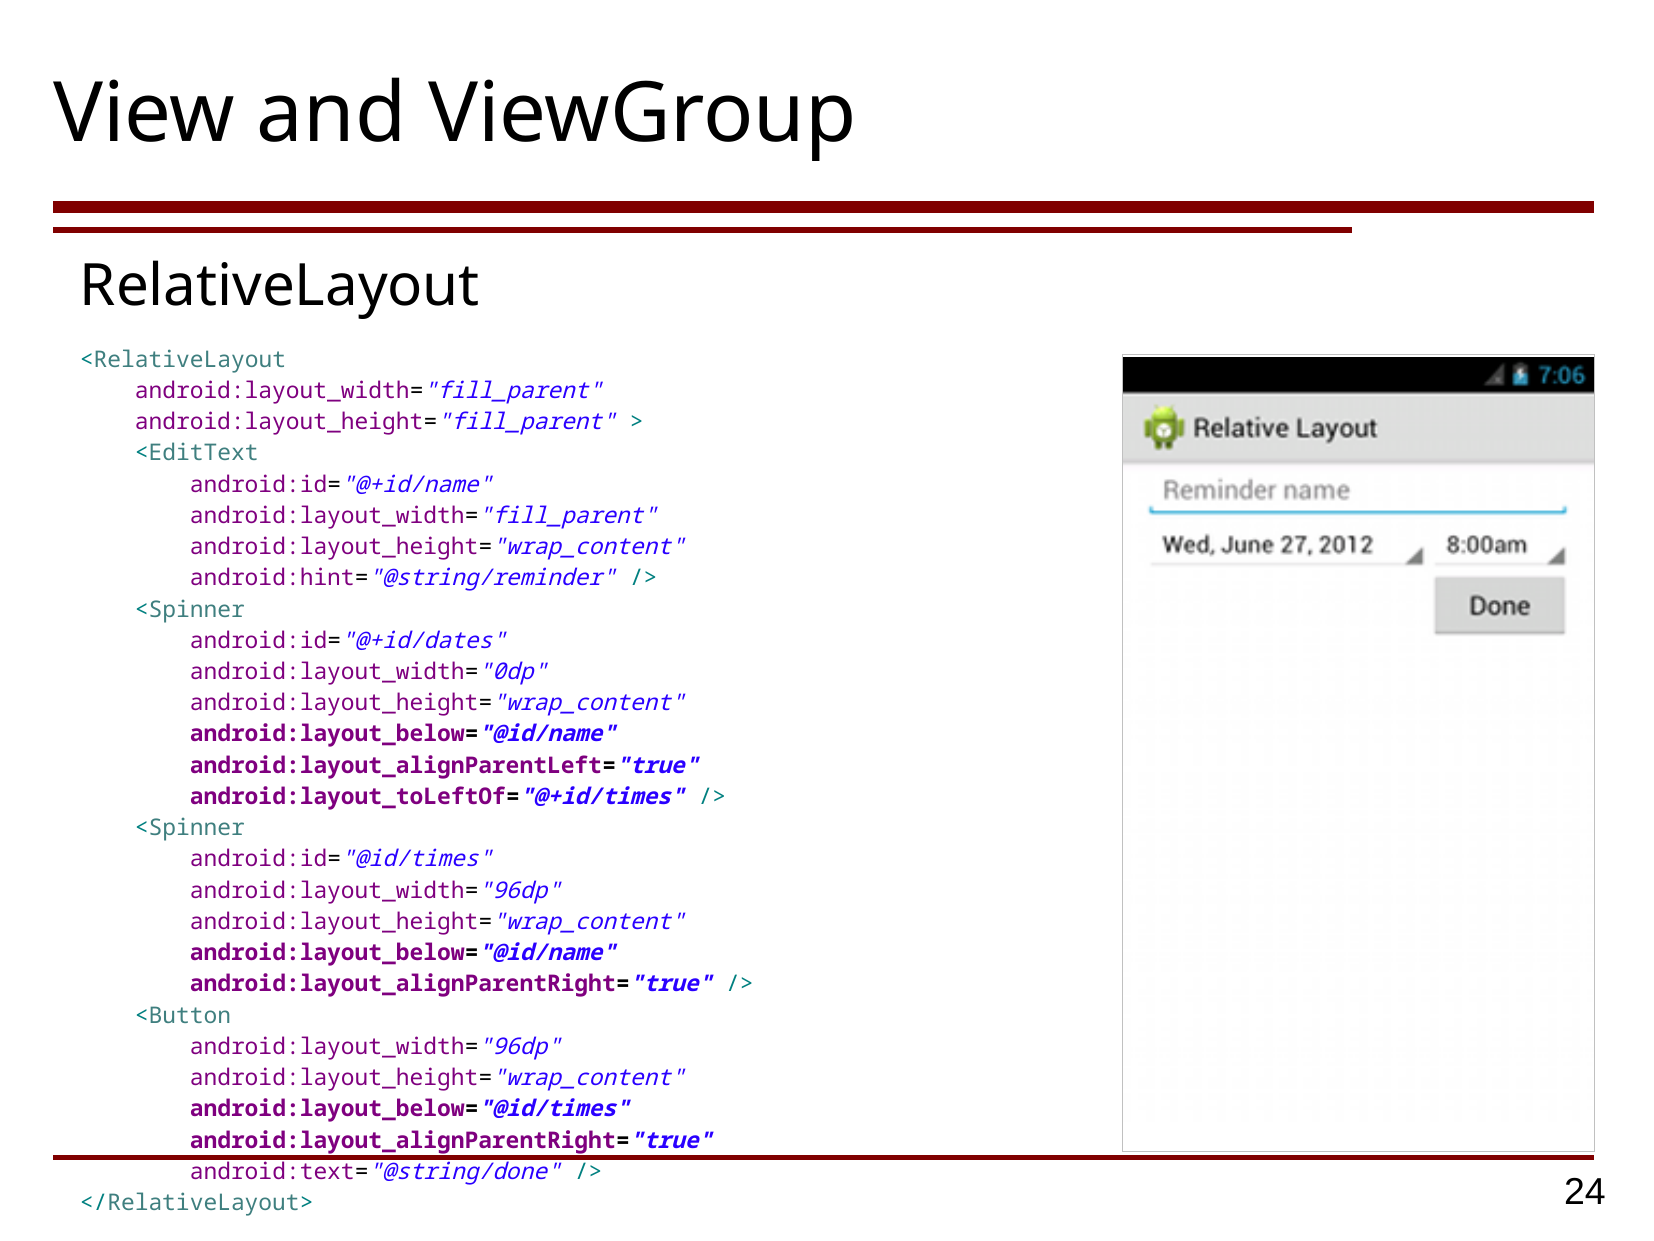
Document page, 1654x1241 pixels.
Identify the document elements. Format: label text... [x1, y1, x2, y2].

text_box RelativeLayout <RelativeLayout android:layout_width="fill_parent" android:layout_height="fill_parent" > <EditText android:id="@+id/name" android:layout_width="fill_parent" android:layout_height="wrap_content" android:hint="@string/reminder" /> <Spinner android:id="@+id/dates" android:layout_width="0dp" android:layout_height="wrap_content" android:layout_below="@id/name" android:layout_alignParentLeft="true" android:layout_toLeftOf="@+id/times" /> <Spinner android:id="@id/times" android:layout_width="96dp" android:layout_height="wrap_content" android:layout_below="@id/name" android:layout_alignParentRight="true" /> <Button android:layout_width="96dp" android:layout_height="wrap_content" android:layout_below="@id/times" android:layout_alignParentRight="true" android:text="@string/done" /> </RelativeLayout> [64, 236, 1202, 1164]
picture [1123, 357, 1594, 1123]
text_box <número> [35, 1163, 1654, 1221]
subtitle View and ViewGroup [53, 48, 1542, 172]
